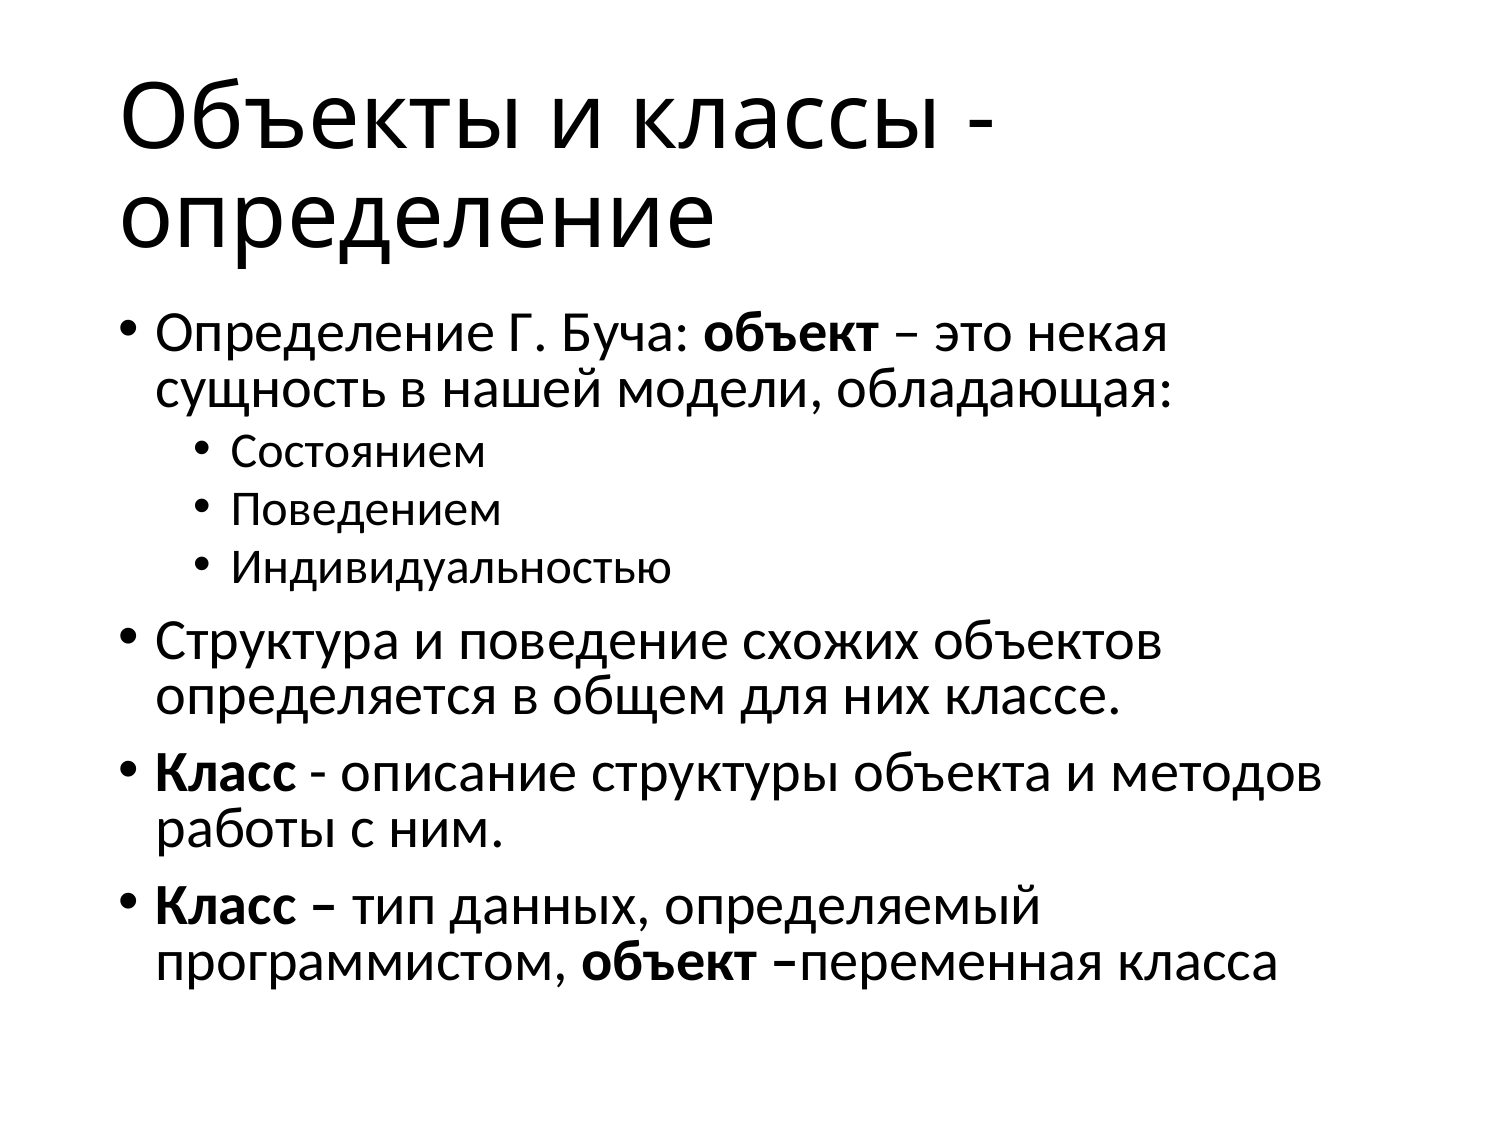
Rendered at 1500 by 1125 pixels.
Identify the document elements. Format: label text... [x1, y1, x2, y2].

list Определение Г. Буча: объект – это некая сущность в нашей модели, обладающая: Состоянием Поведением Индивидуальностью Структура и поведение схожих объектов определяется в общем для них классе. Класс - описание структуры объекта и методов работы с ним. Класс – тип данных, определяемый программистом, объект –переменная класса [103, 299, 1397, 1014]
title Объекты и классы - определение [103, 59, 1440, 278]
